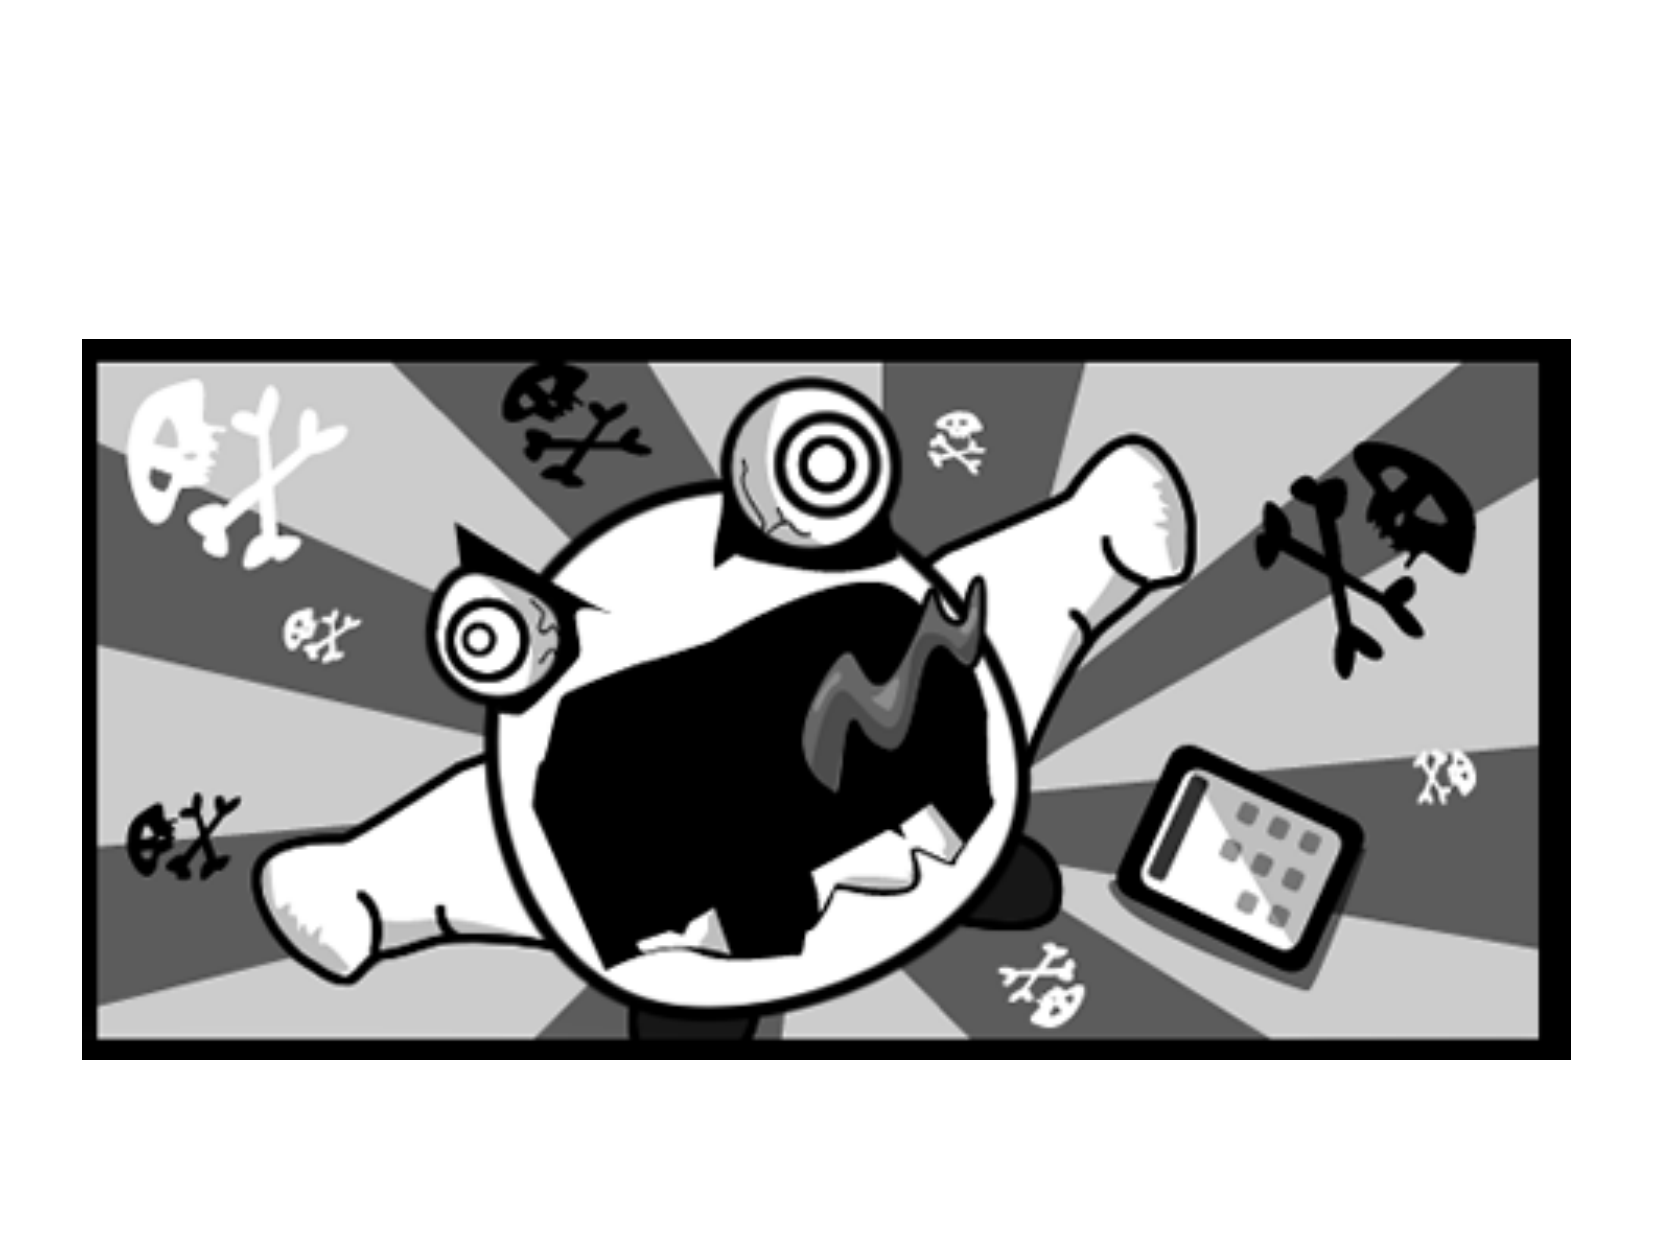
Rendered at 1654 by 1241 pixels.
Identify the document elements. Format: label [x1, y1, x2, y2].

picture [82, 339, 1571, 1060]
